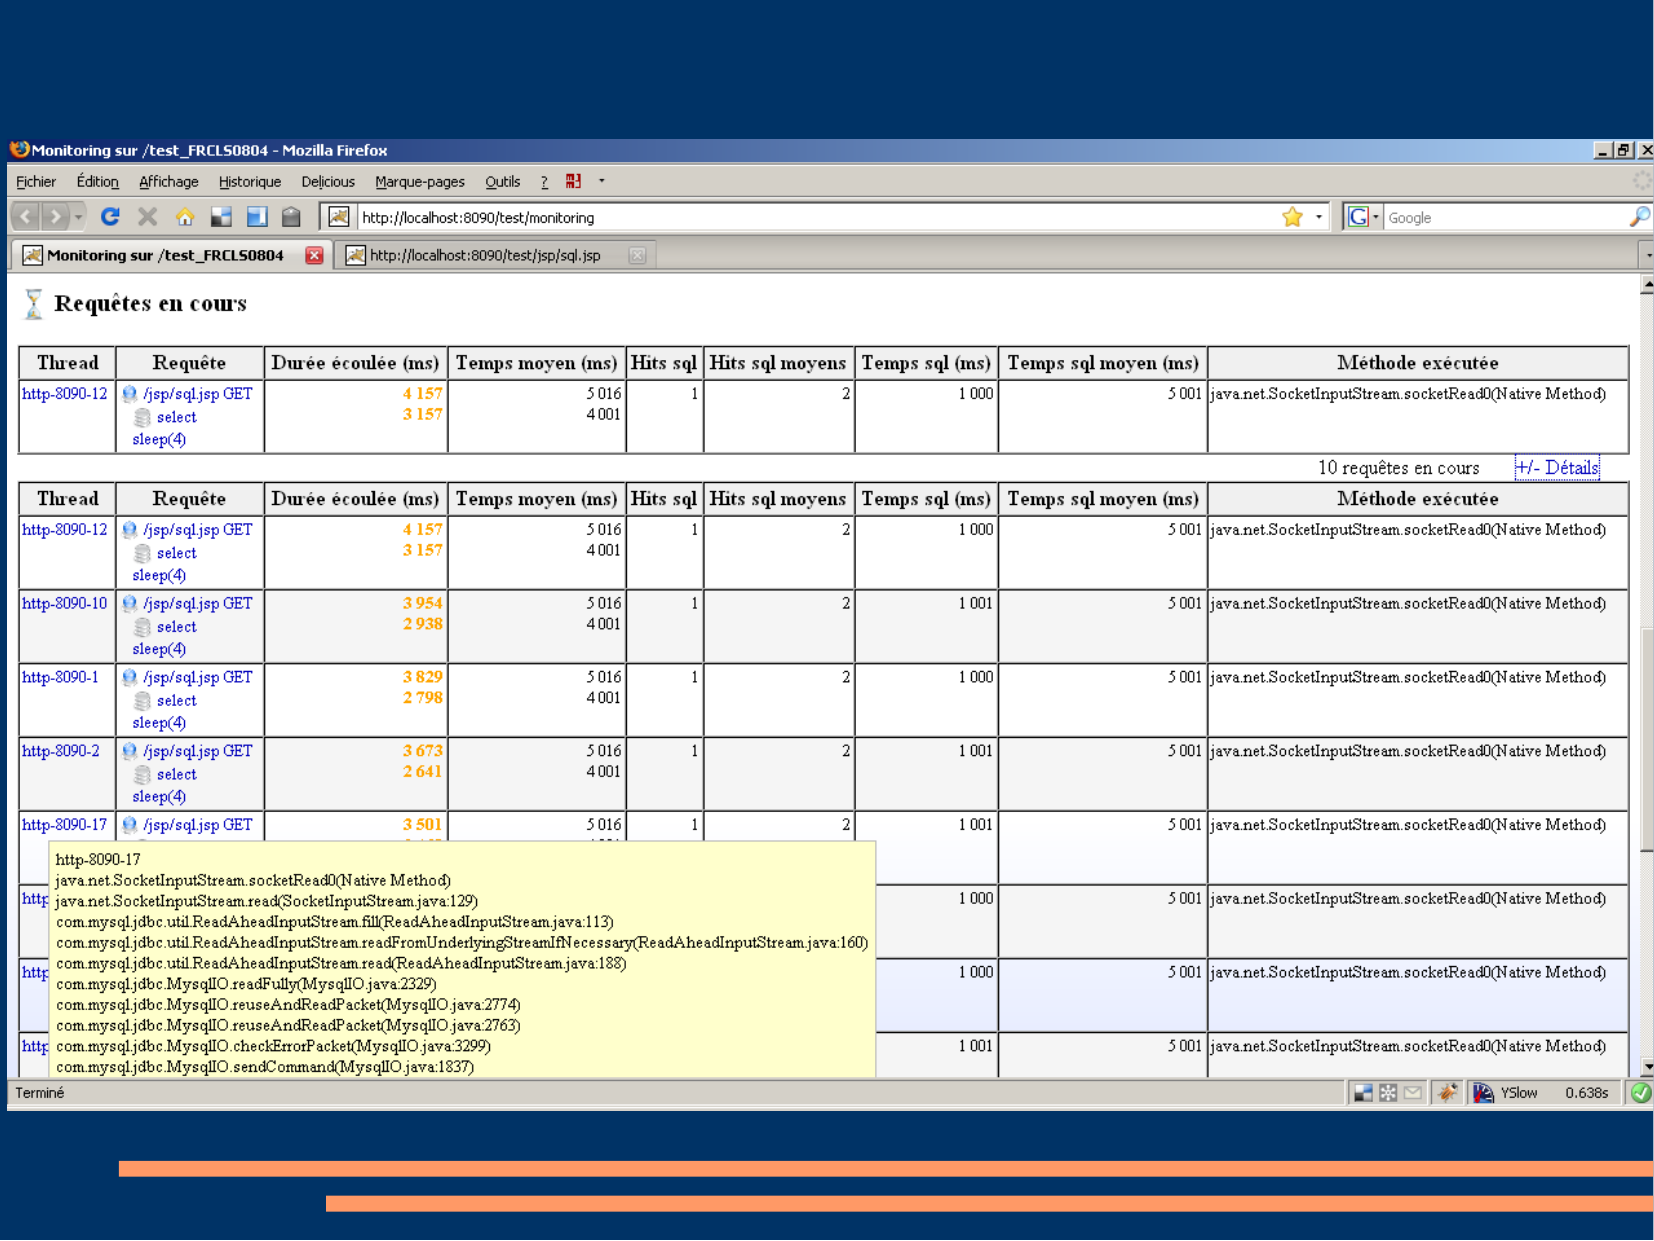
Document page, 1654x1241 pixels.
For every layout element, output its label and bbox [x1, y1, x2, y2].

picture [7, 139, 1654, 1111]
